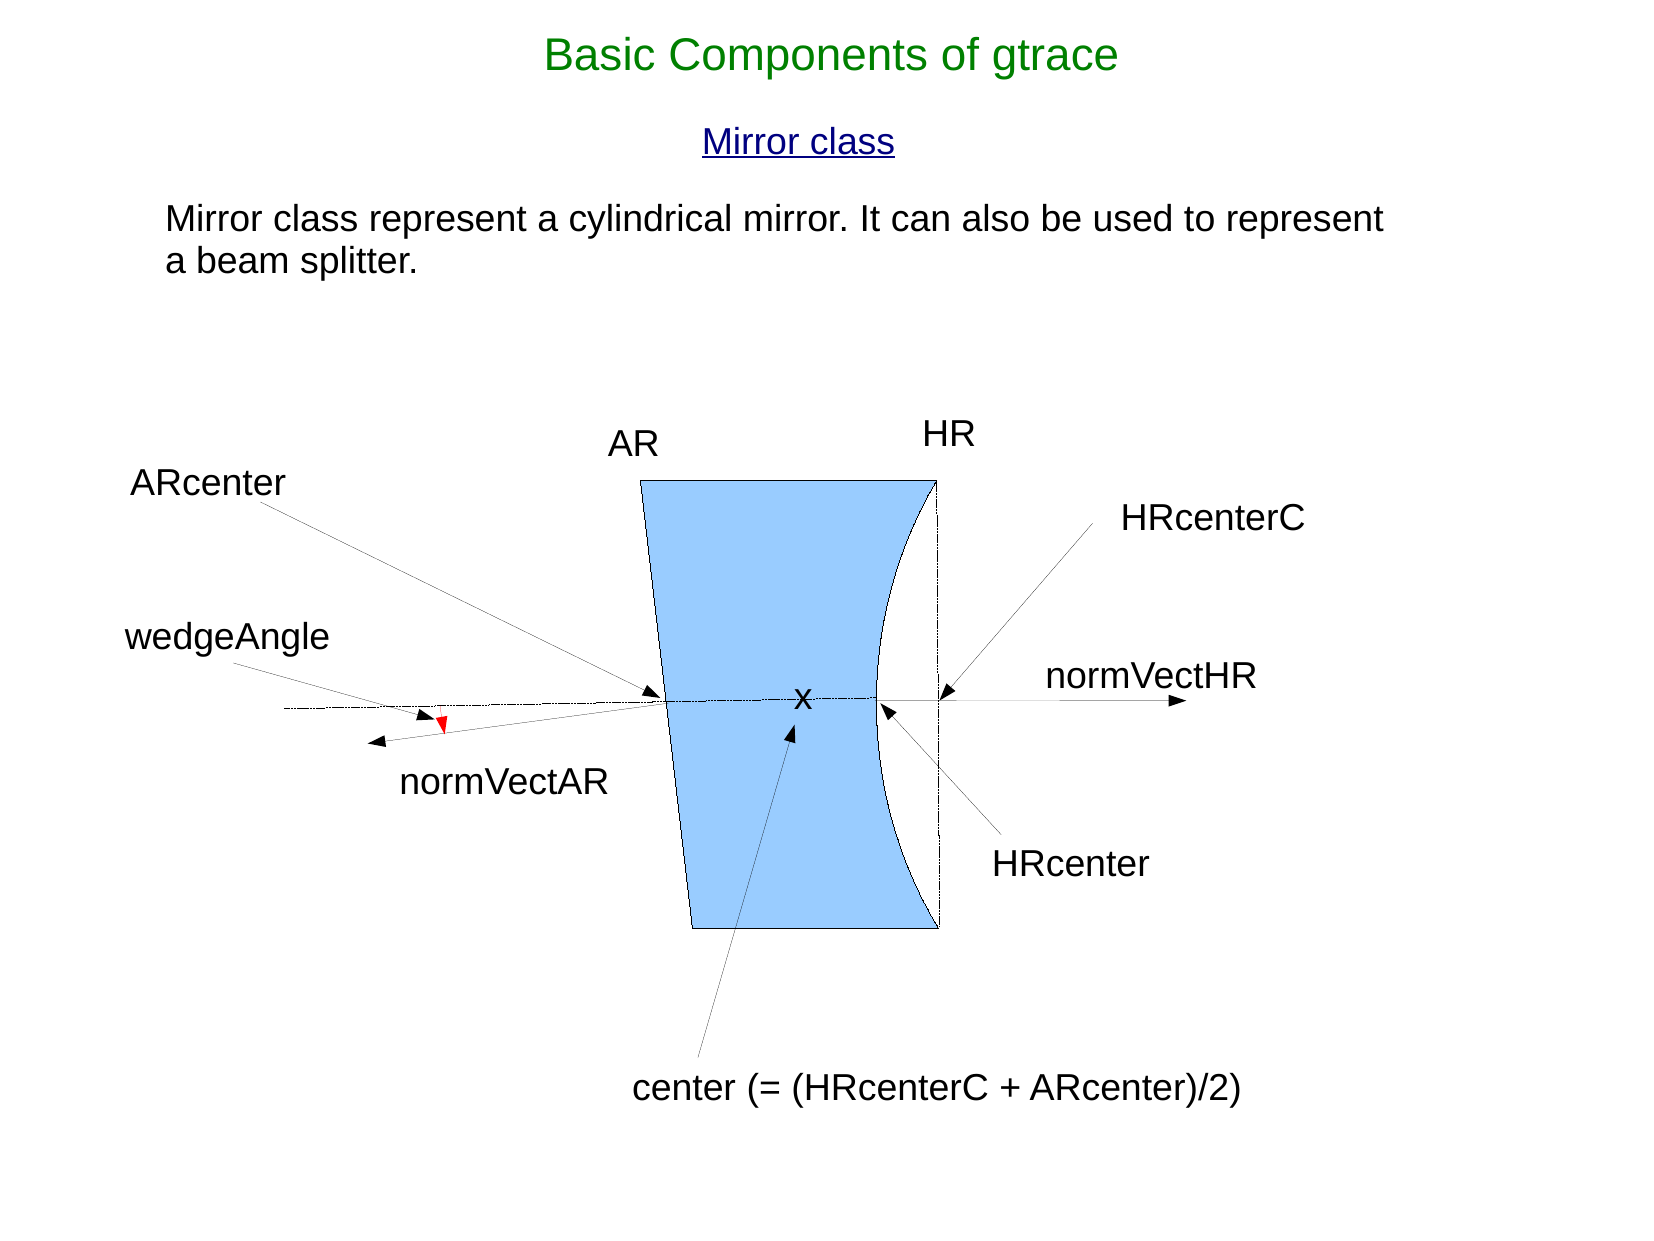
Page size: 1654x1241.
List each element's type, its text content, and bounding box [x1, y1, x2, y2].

text_box normVectHR [1030, 646, 1276, 706]
text_box normVectAR [384, 752, 627, 812]
text_box Mirror class [687, 112, 913, 172]
text_box center (= (HRcenterC + ARcenter)/2) [617, 1058, 1264, 1118]
text_box HRcenter [977, 834, 1167, 894]
text_box HRcenterC [1105, 488, 1324, 547]
text_box ARcenter [115, 453, 304, 513]
text_box Basic Components of gtrace [528, 21, 1140, 90]
text_box AR [593, 414, 676, 474]
text_box [640, 480, 939, 929]
text_box x [778, 668, 828, 727]
text_box wedgeAngle [110, 607, 349, 667]
text_box Mirror class represent a cylindrical mirror. It can also be used to represent a beam splitter. [150, 190, 1414, 293]
text_box HR [907, 405, 992, 464]
